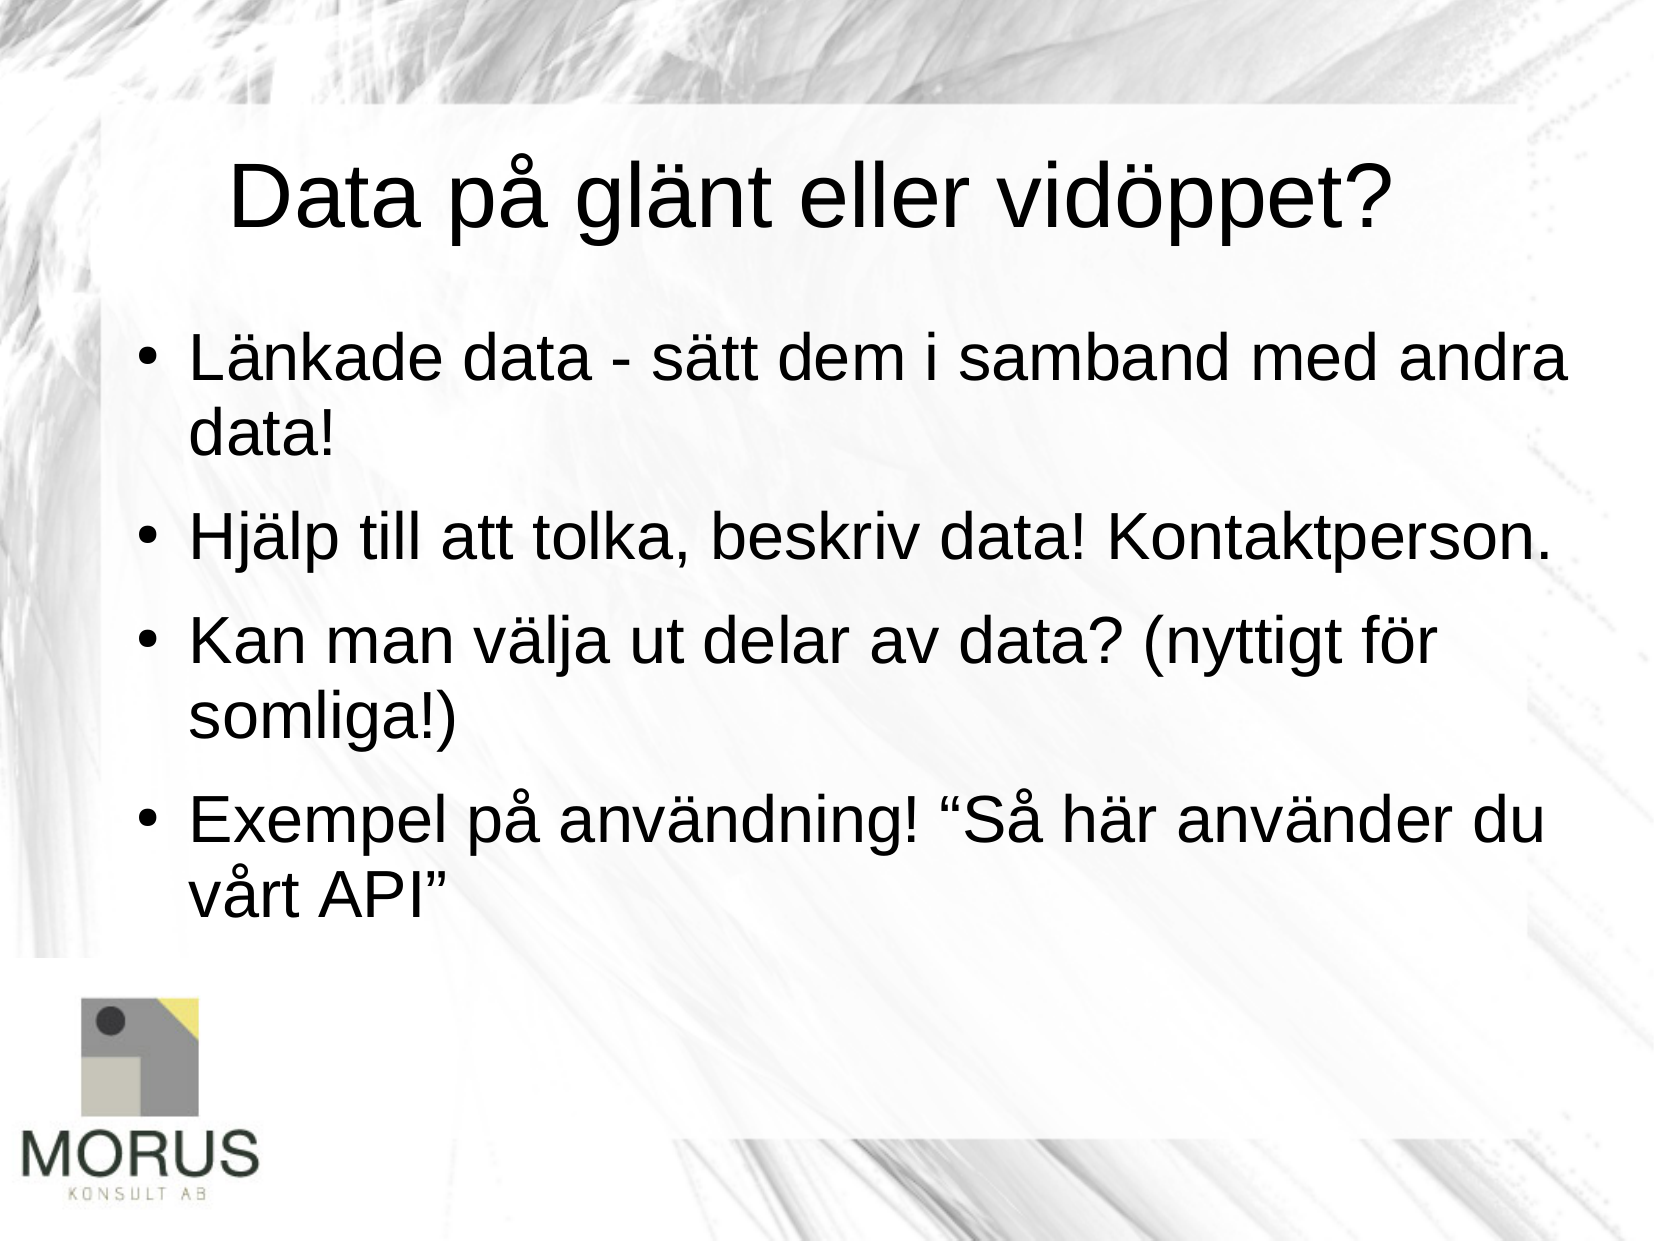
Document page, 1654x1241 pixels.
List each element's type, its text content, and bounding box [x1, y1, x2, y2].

list Länkade data - sätt dem i samband med andra data! Hjälp till att tolka, beskriv data! Kontaktperson. Kan man välja ut delar av data? (nyttigt för somliga!) Exempel på användning! “Så här använder du vårt API” [118, 319, 1571, 1040]
title Data på glänt eller vidöppet? [118, 112, 1506, 281]
picture [0, 0, 1654, 1241]
